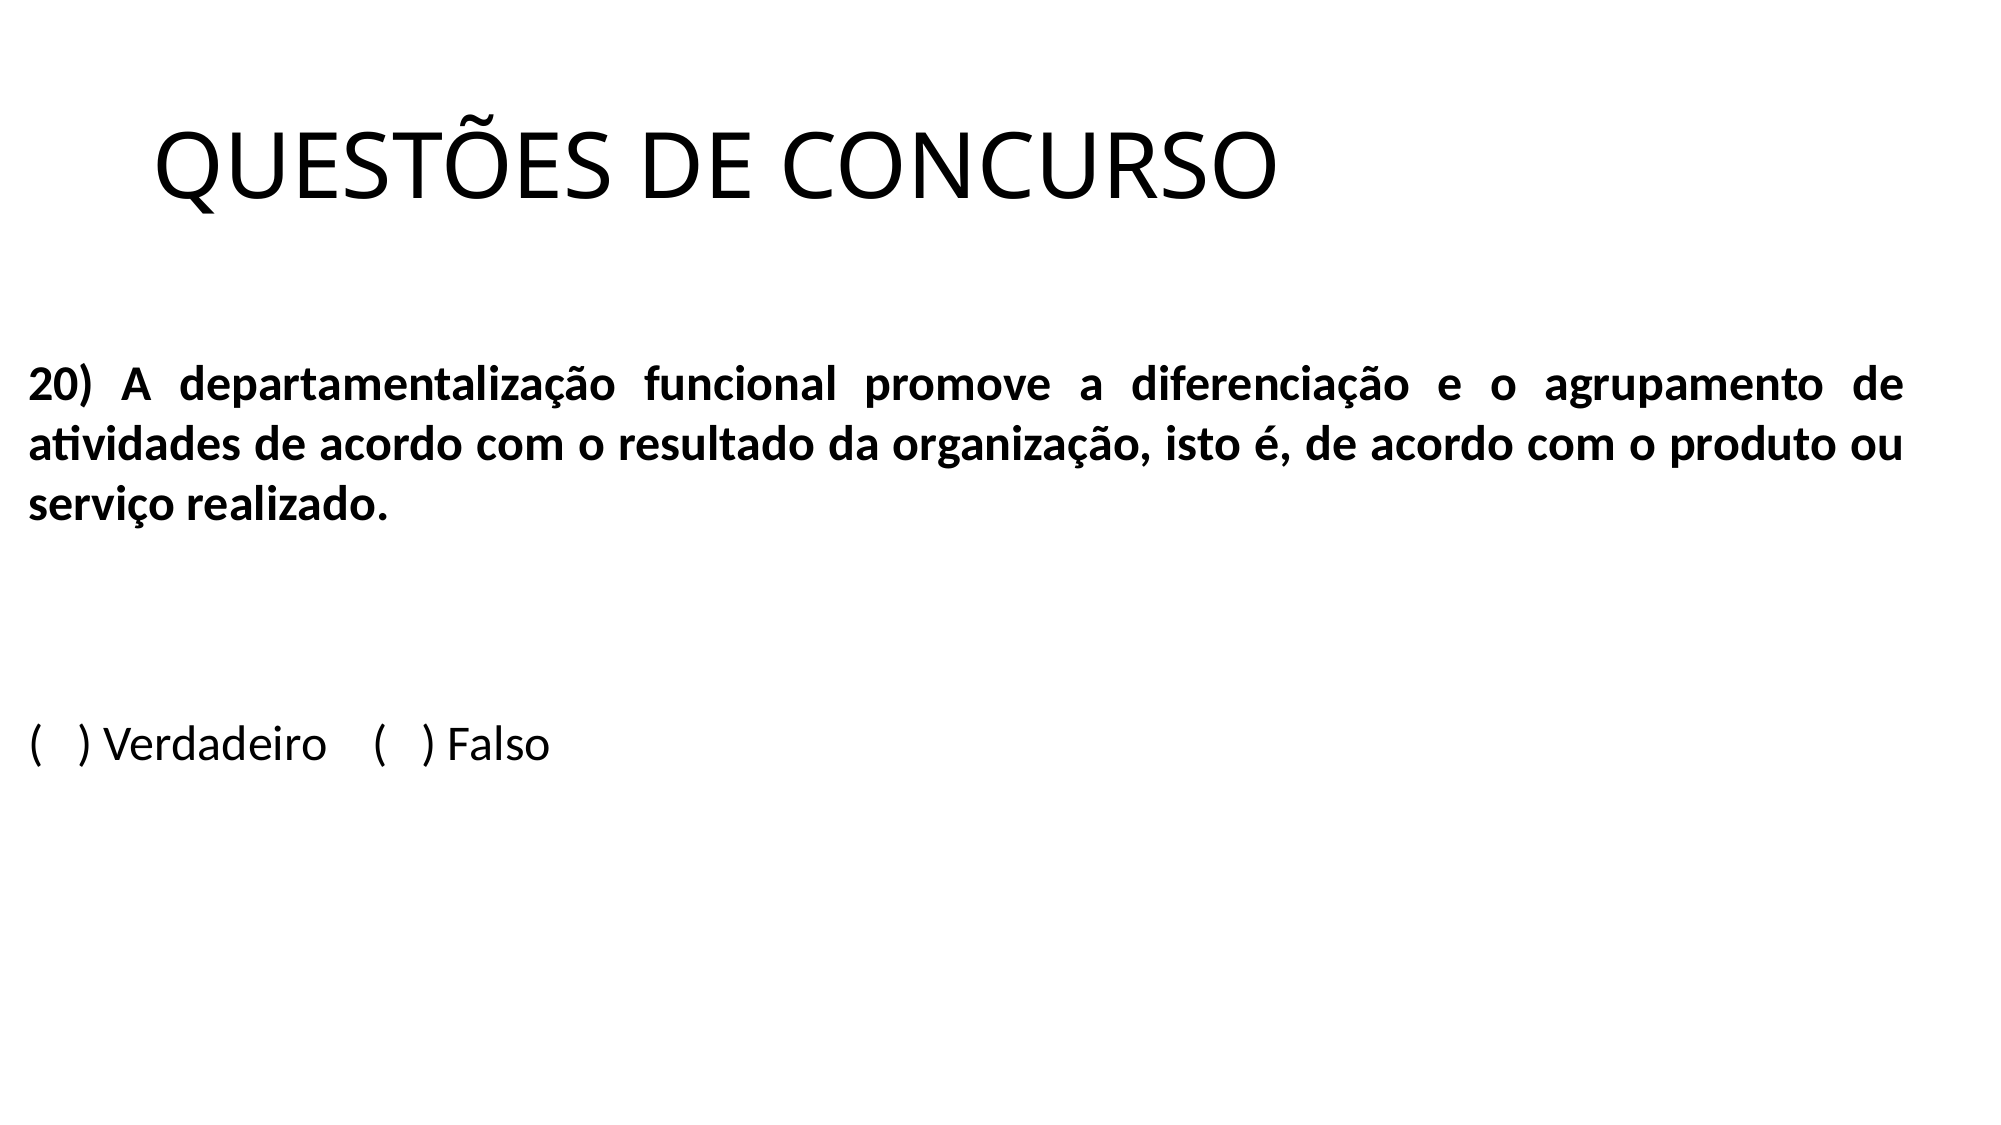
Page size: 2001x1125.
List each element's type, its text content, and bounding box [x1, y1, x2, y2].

list 20) A departamentalização funcional promove a diferenciação e o agrupamento de atividades de acordo com o resultado da organização, isto é, de acordo com o produto ou serviço realizado. ( ) Verdadeiro ( ) Falso [13, 342, 1921, 1035]
title QUESTÕES DE CONCURSO [137, 59, 1863, 278]
